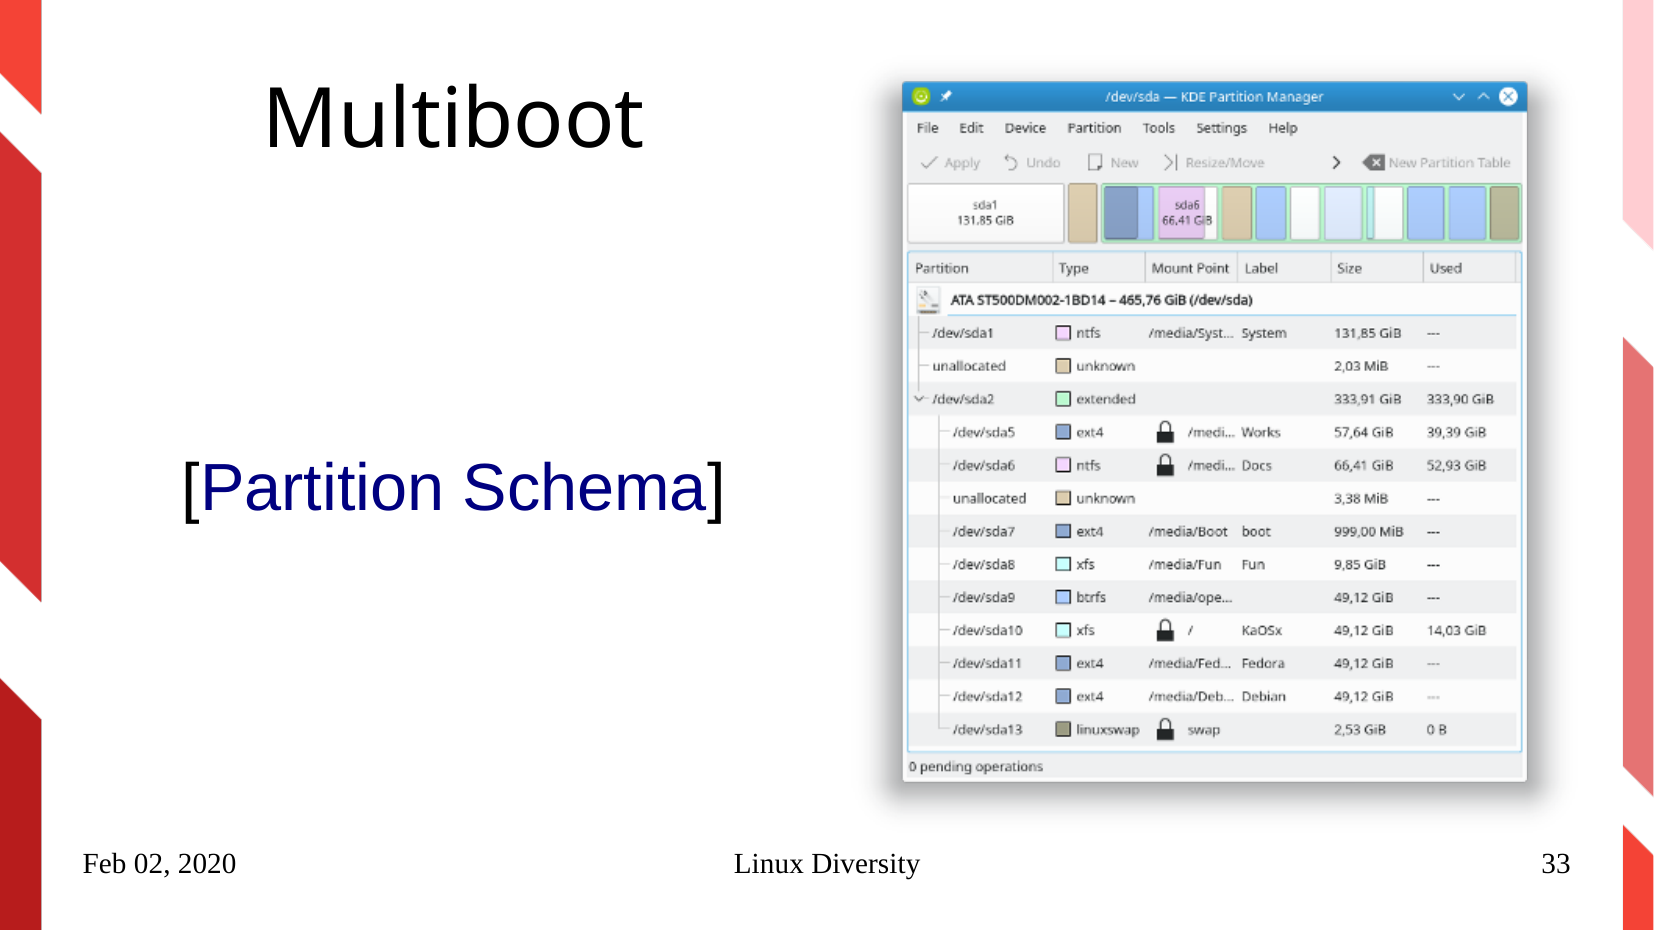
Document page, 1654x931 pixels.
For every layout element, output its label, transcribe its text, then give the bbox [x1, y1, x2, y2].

picture [0, 0, 1654, 930]
subtitle [Partition Schema] [82, 217, 826, 758]
title Multiboot [82, 37, 826, 193]
